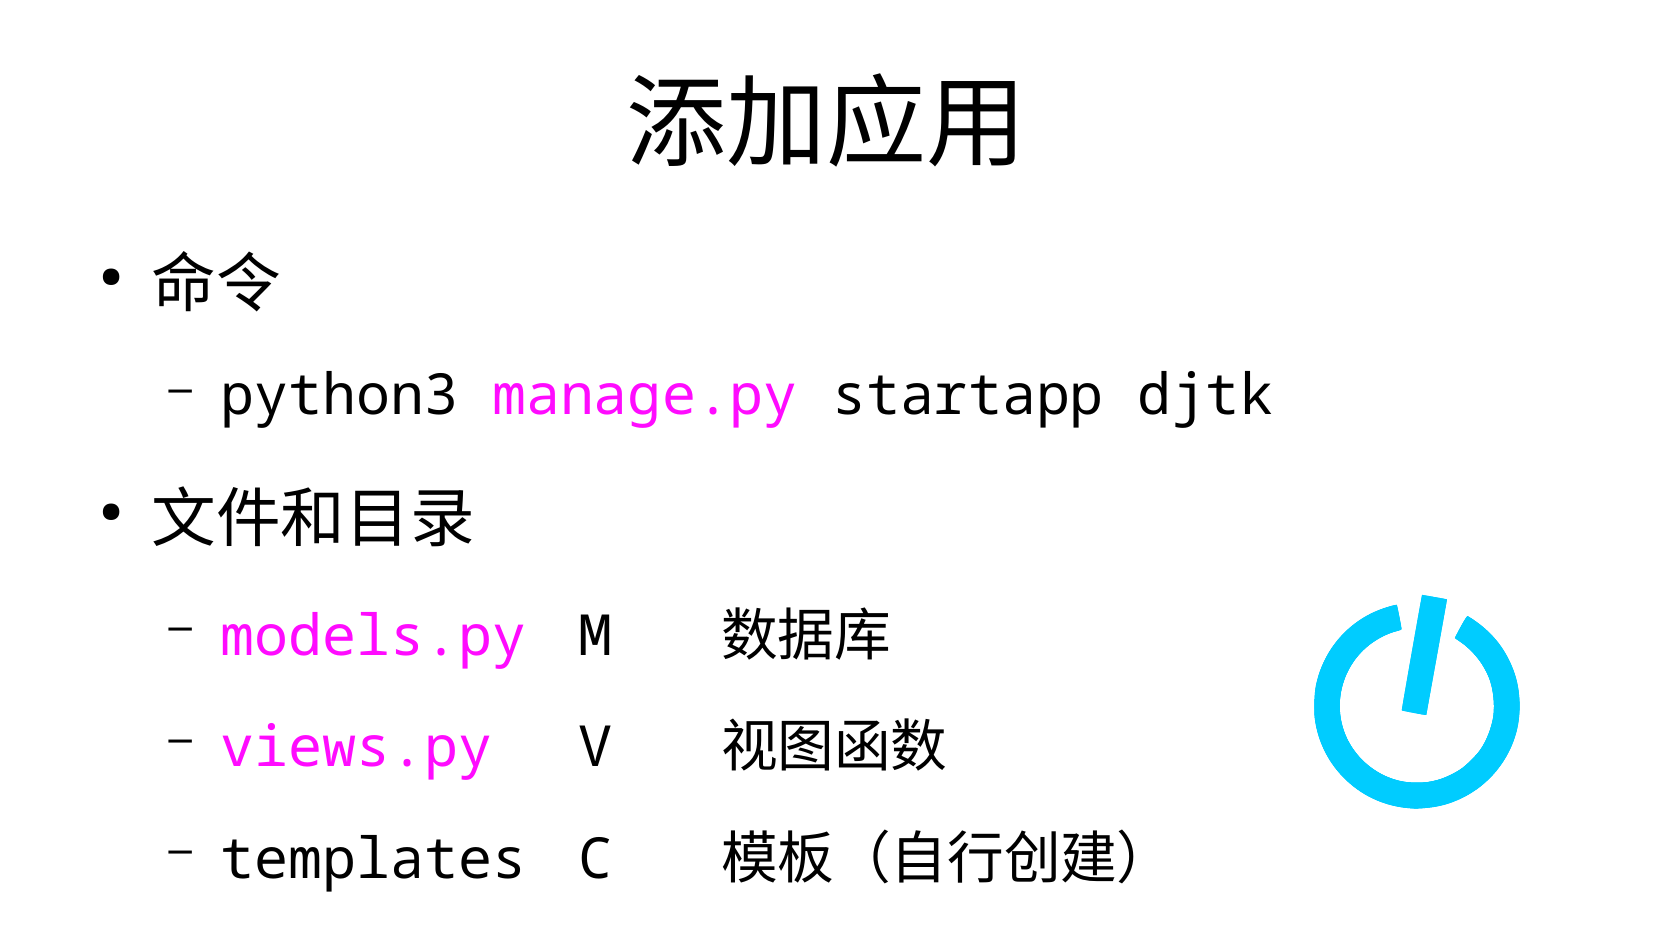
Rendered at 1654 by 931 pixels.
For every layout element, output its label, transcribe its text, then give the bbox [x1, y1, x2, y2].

title 添加应用 [82, 37, 1571, 193]
list 命令 python3 manage.py startapp djtk 文件和目录 models.py M 数据库 views.py V 视图函数 templates C 模板（自行创建） [82, 217, 1571, 898]
